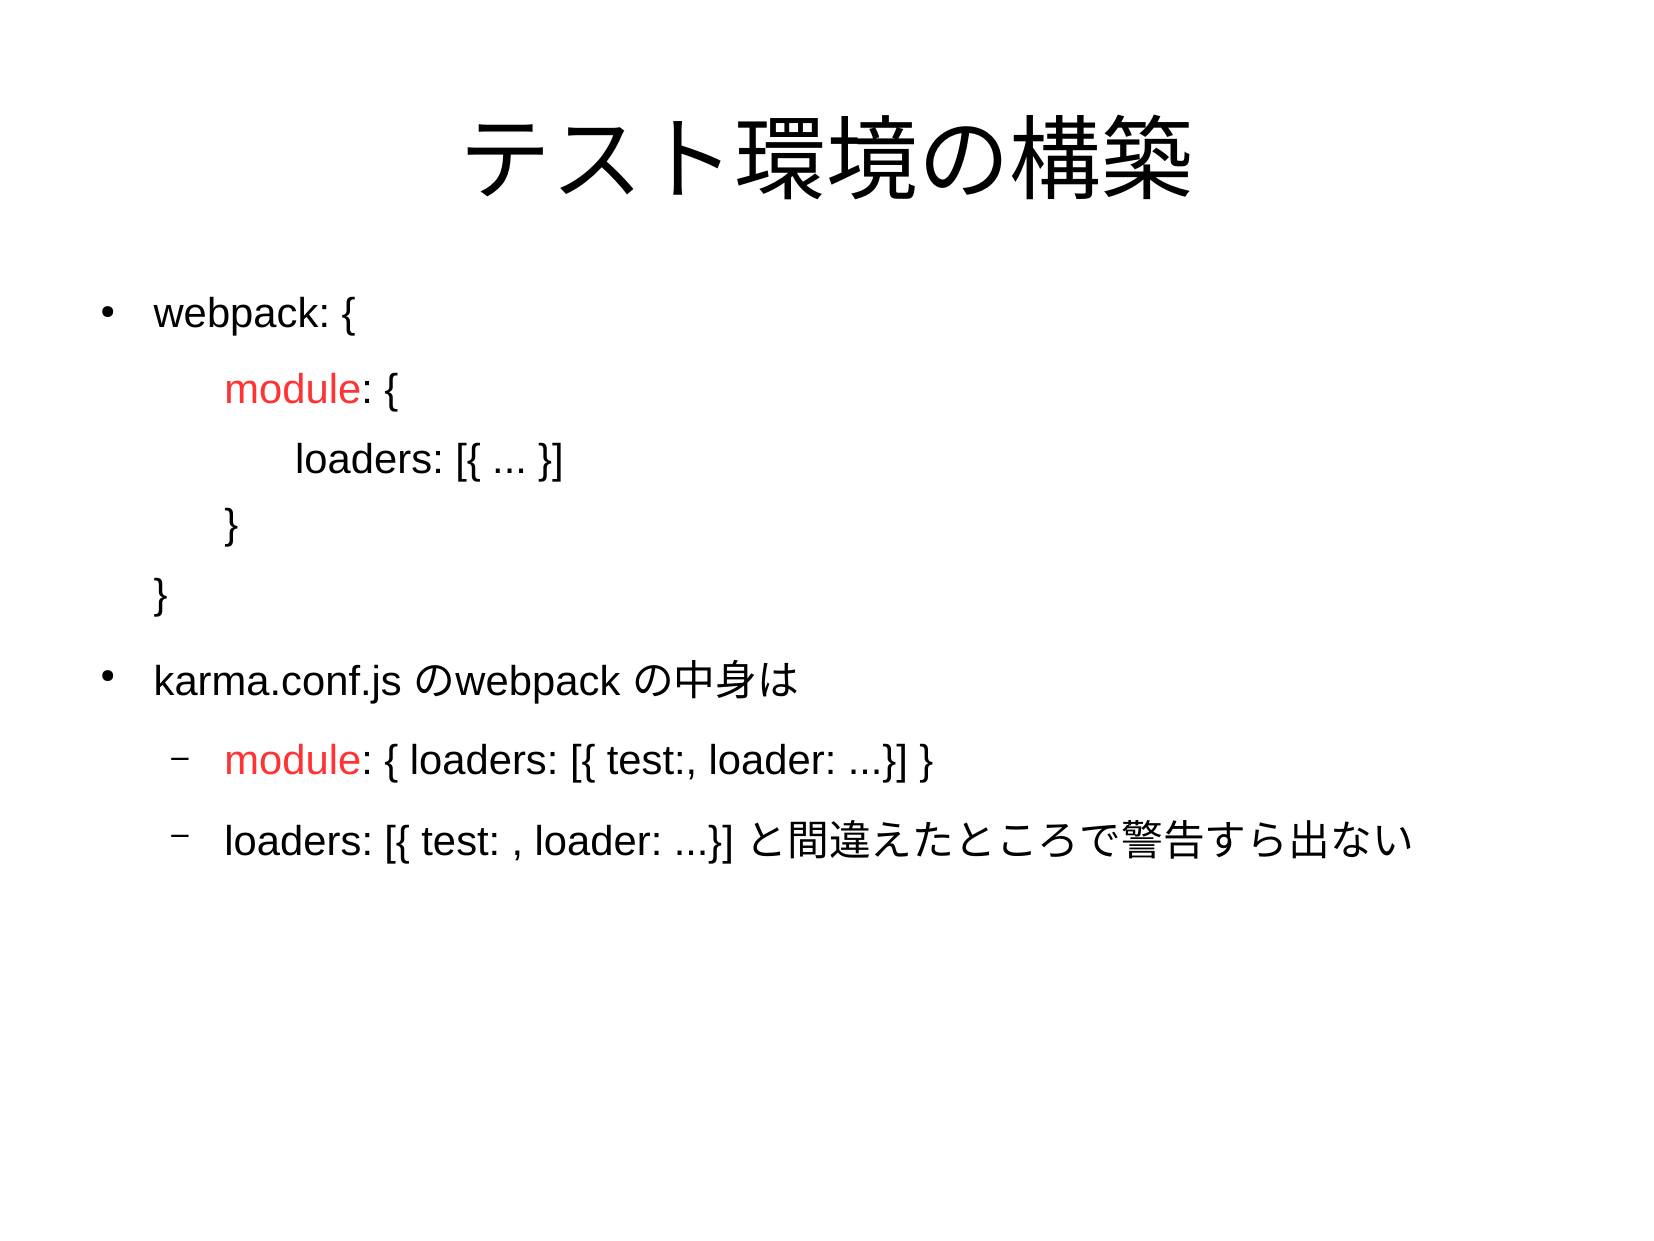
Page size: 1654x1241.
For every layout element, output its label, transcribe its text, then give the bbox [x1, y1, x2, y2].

title テスト環境の構築 [82, 49, 1571, 257]
list webpack: { module: { loaders: [{ ... }] } } karma.conf.js のwebpack の中身は module: { loaders: [{ test:, loader: ...}] } loaders: [{ test: , loader: ...}] と間違えたところで警告すら出ない [82, 290, 1571, 1010]
